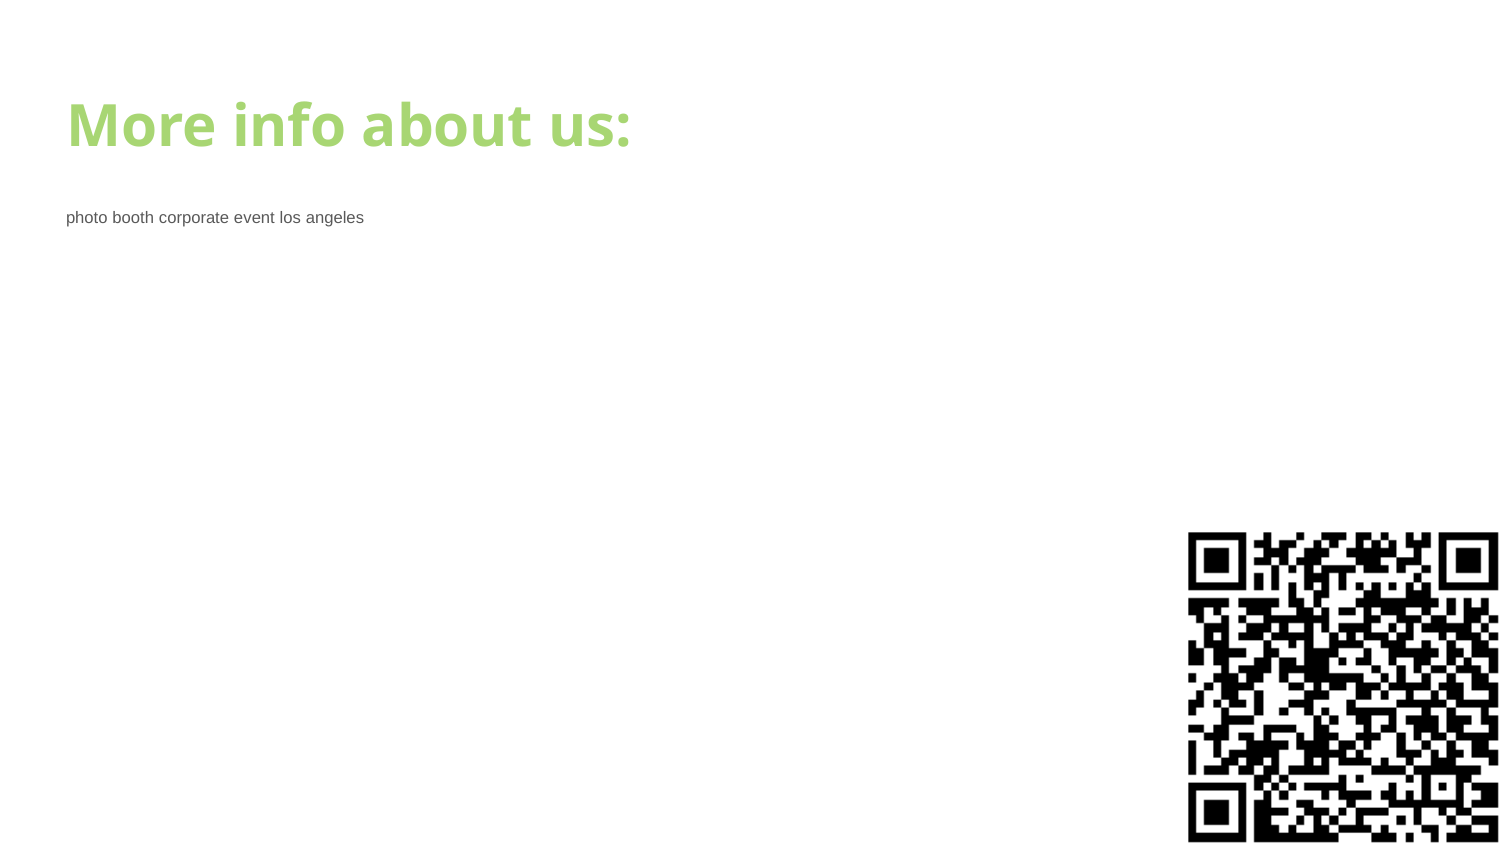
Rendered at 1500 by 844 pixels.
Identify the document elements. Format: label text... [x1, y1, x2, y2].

list photo booth corporate event los angeles [51, 189, 1449, 750]
title More info about us: [51, 72, 1449, 167]
picture [1187, 531, 1500, 844]
